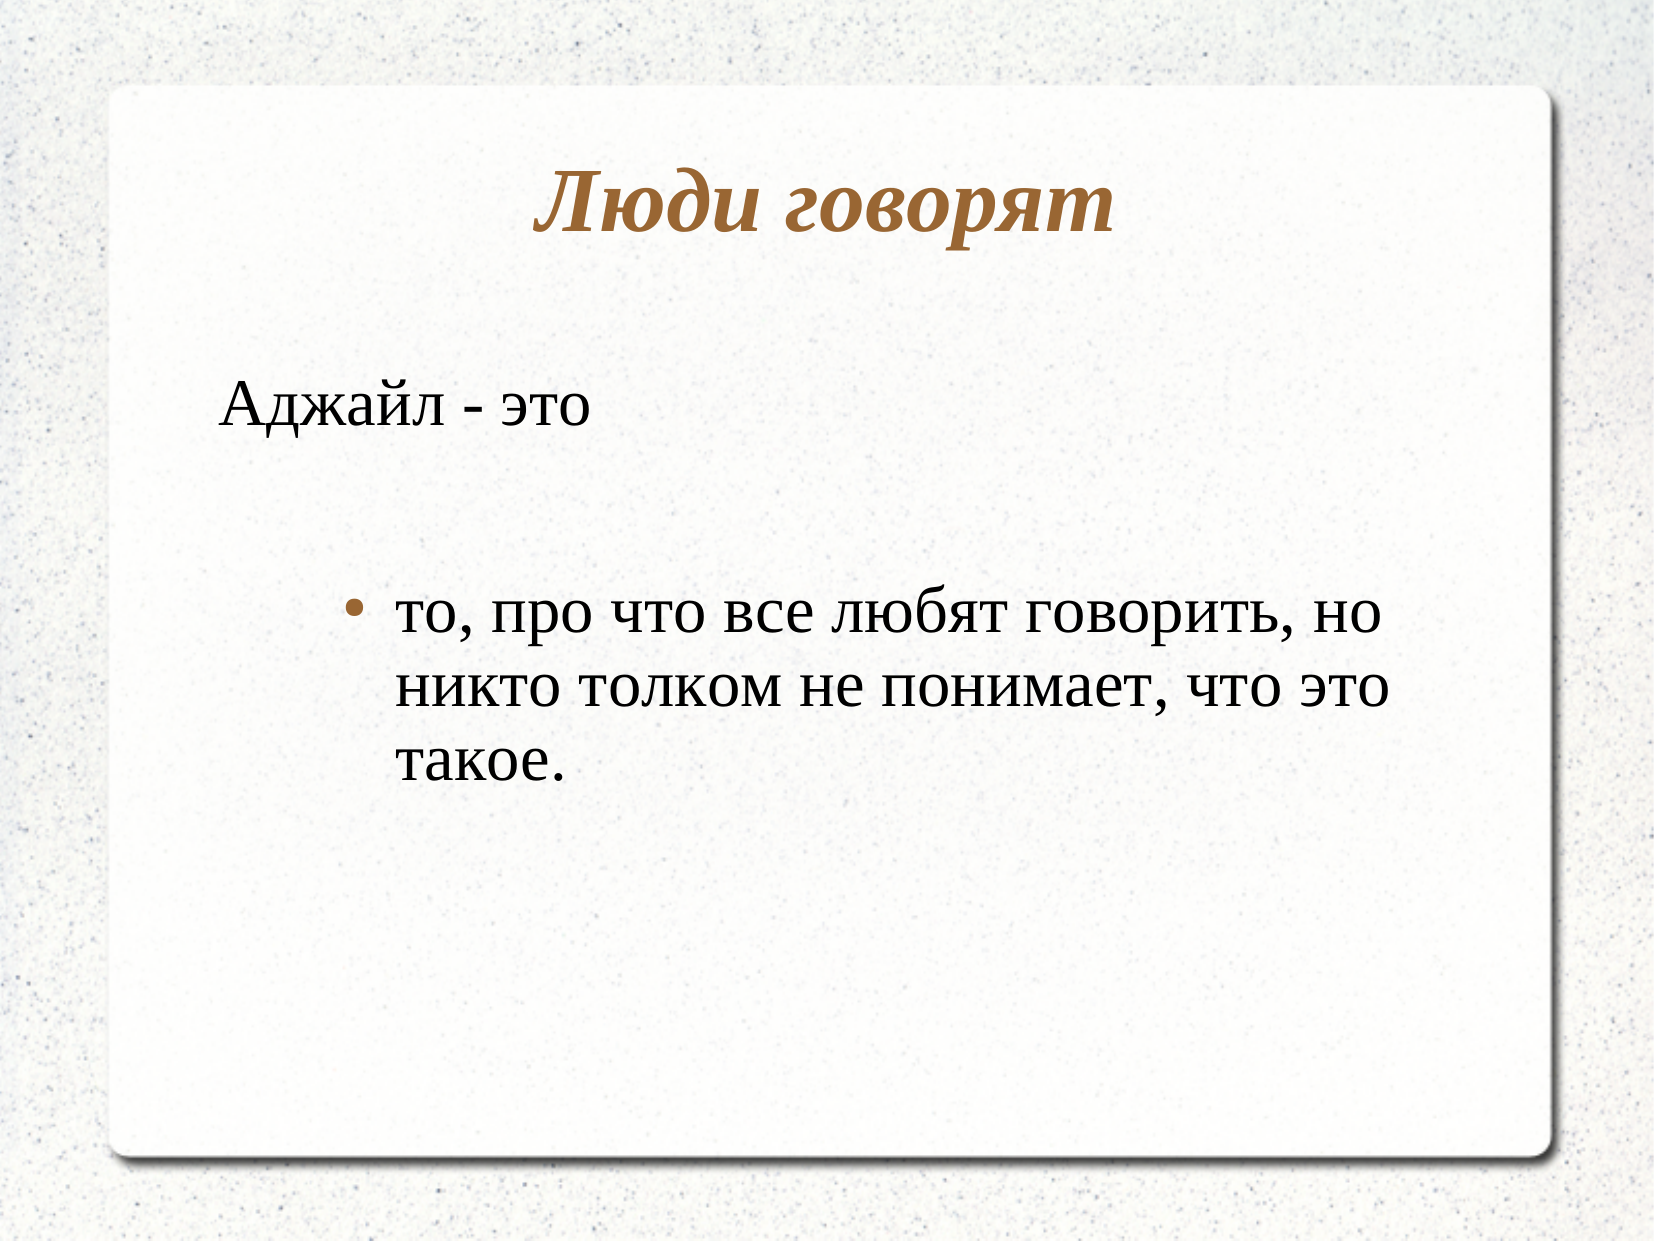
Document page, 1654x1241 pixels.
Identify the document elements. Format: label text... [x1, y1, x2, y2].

picture [0, 0, 1654, 1241]
list Аджайл - это [147, 366, 1506, 481]
list то, про что все любят говорить, но никто толком не понимает, что это такое. [324, 572, 1402, 837]
title Люди говорят [118, 96, 1536, 304]
